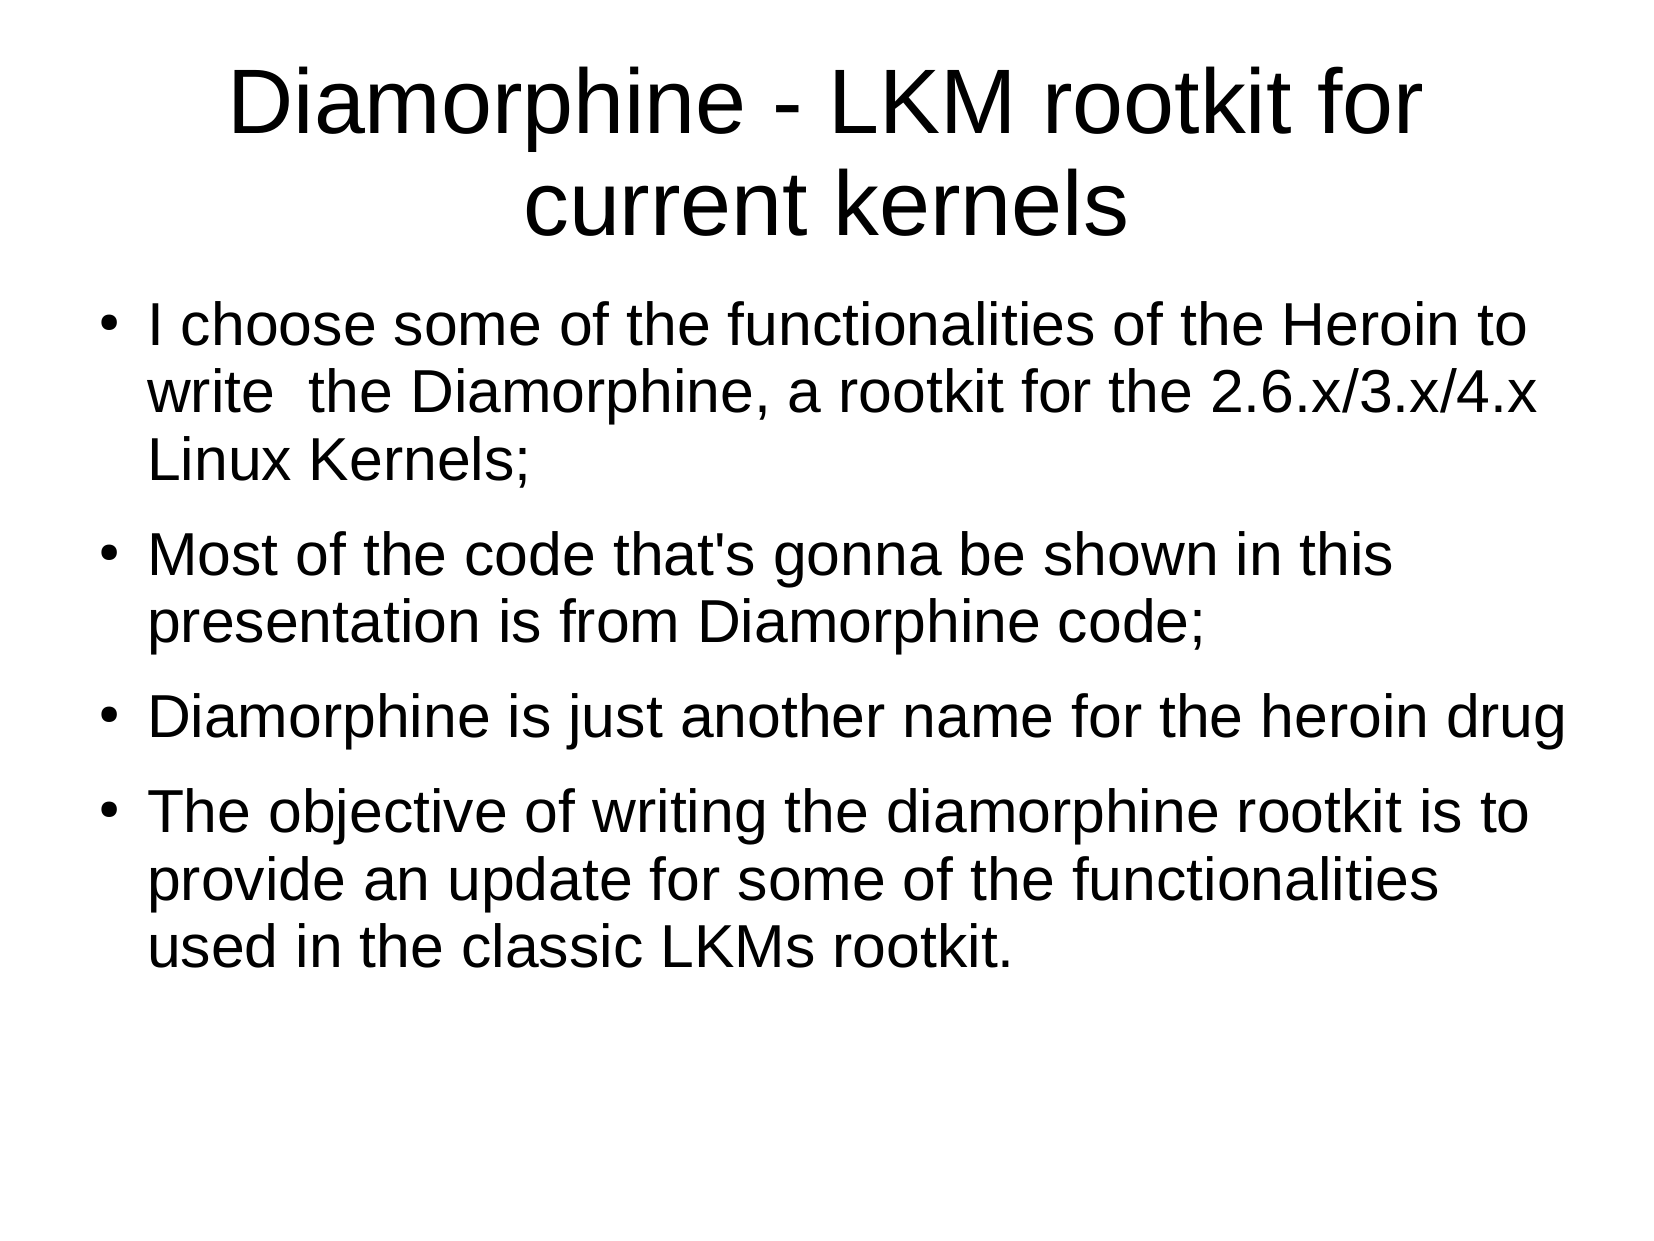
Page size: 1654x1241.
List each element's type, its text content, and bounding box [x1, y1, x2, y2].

title Diamorphine - LKM rootkit for current kernels [82, 49, 1571, 257]
list I choose some of the functionalities of the Heroin to write the Diamorphine, a rootkit for the 2.6.x/3.x/4.x Linux Kernels; Most of the code that's gonna be shown in this presentation is from Diamorphine code; Diamorphine is just another name for the heroin drug The objective of writing the diamorphine rootkit is to provide an update for some of the functionalities used in the classic LKMs rootkit. [82, 290, 1571, 1010]
